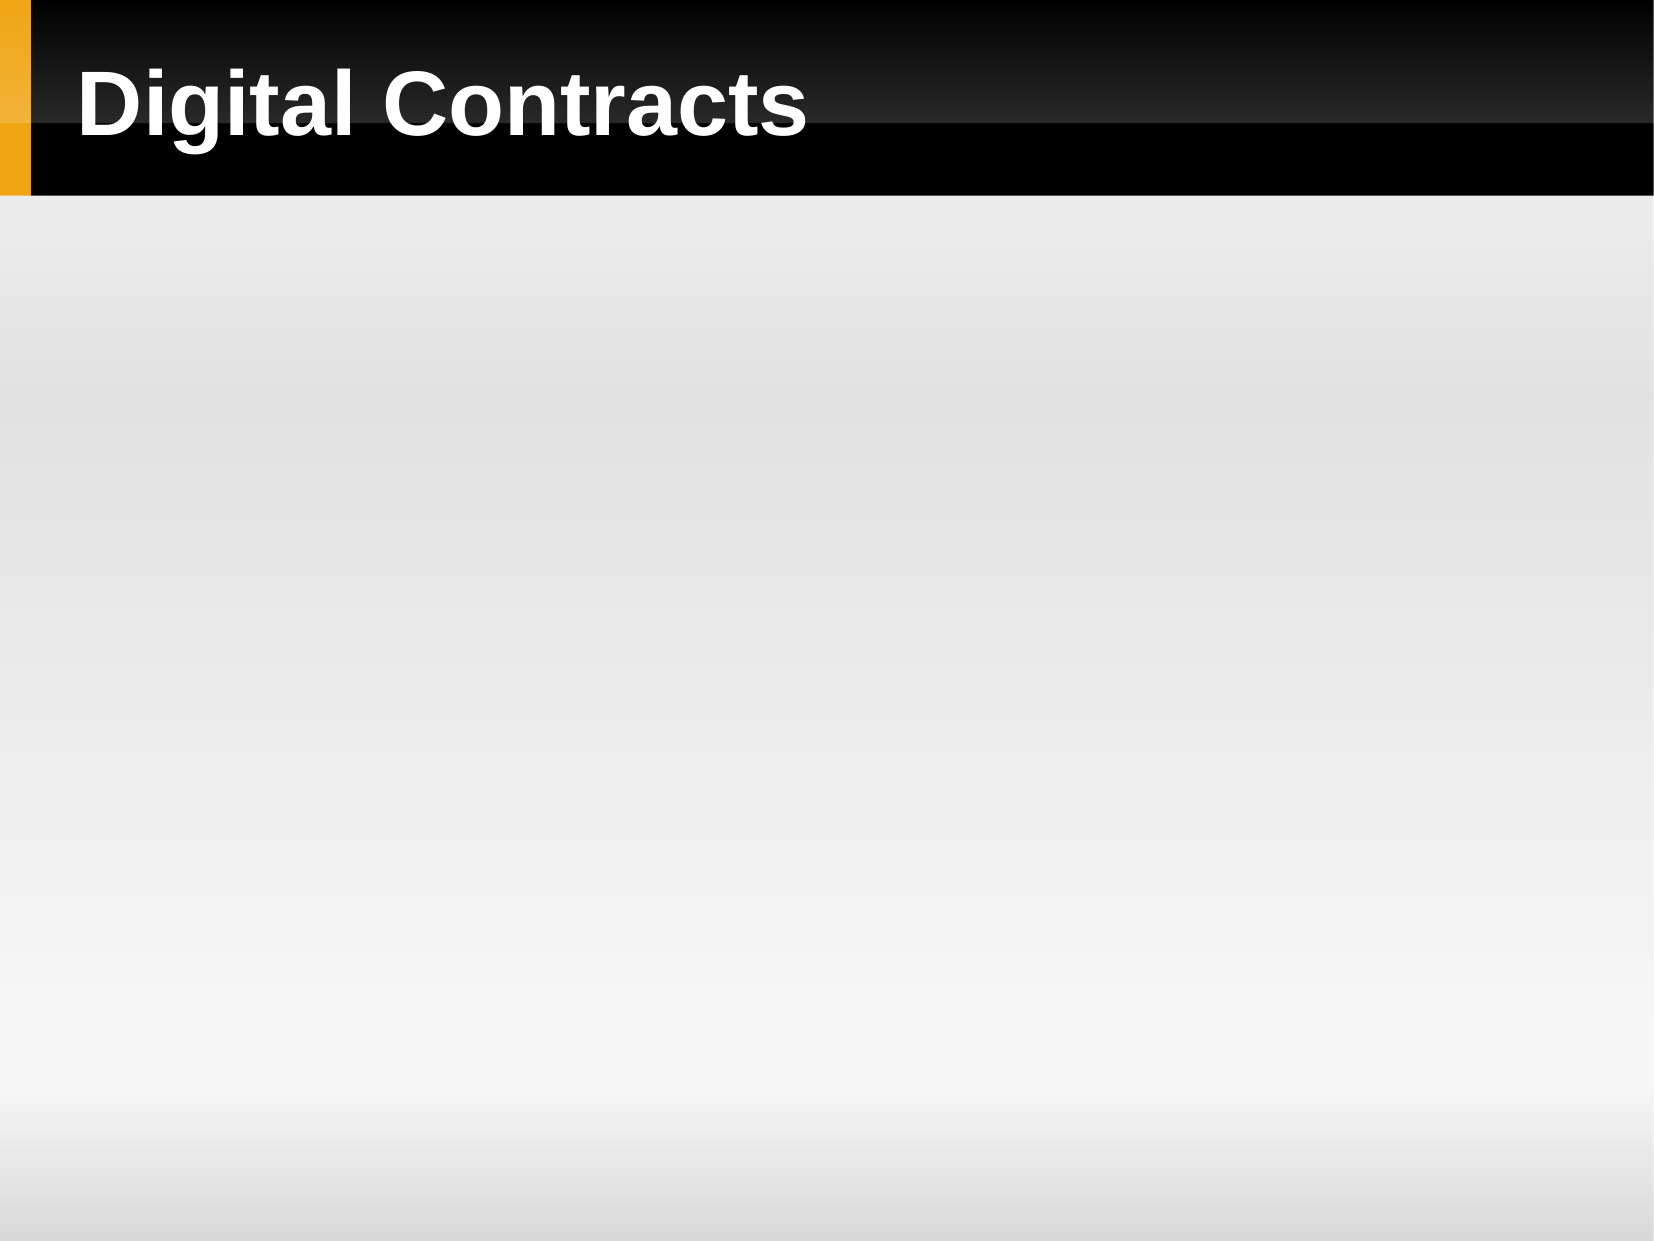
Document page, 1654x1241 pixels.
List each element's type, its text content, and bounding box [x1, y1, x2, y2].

picture [0, 0, 1654, 1241]
title Digital Contracts [76, 7, 1565, 200]
